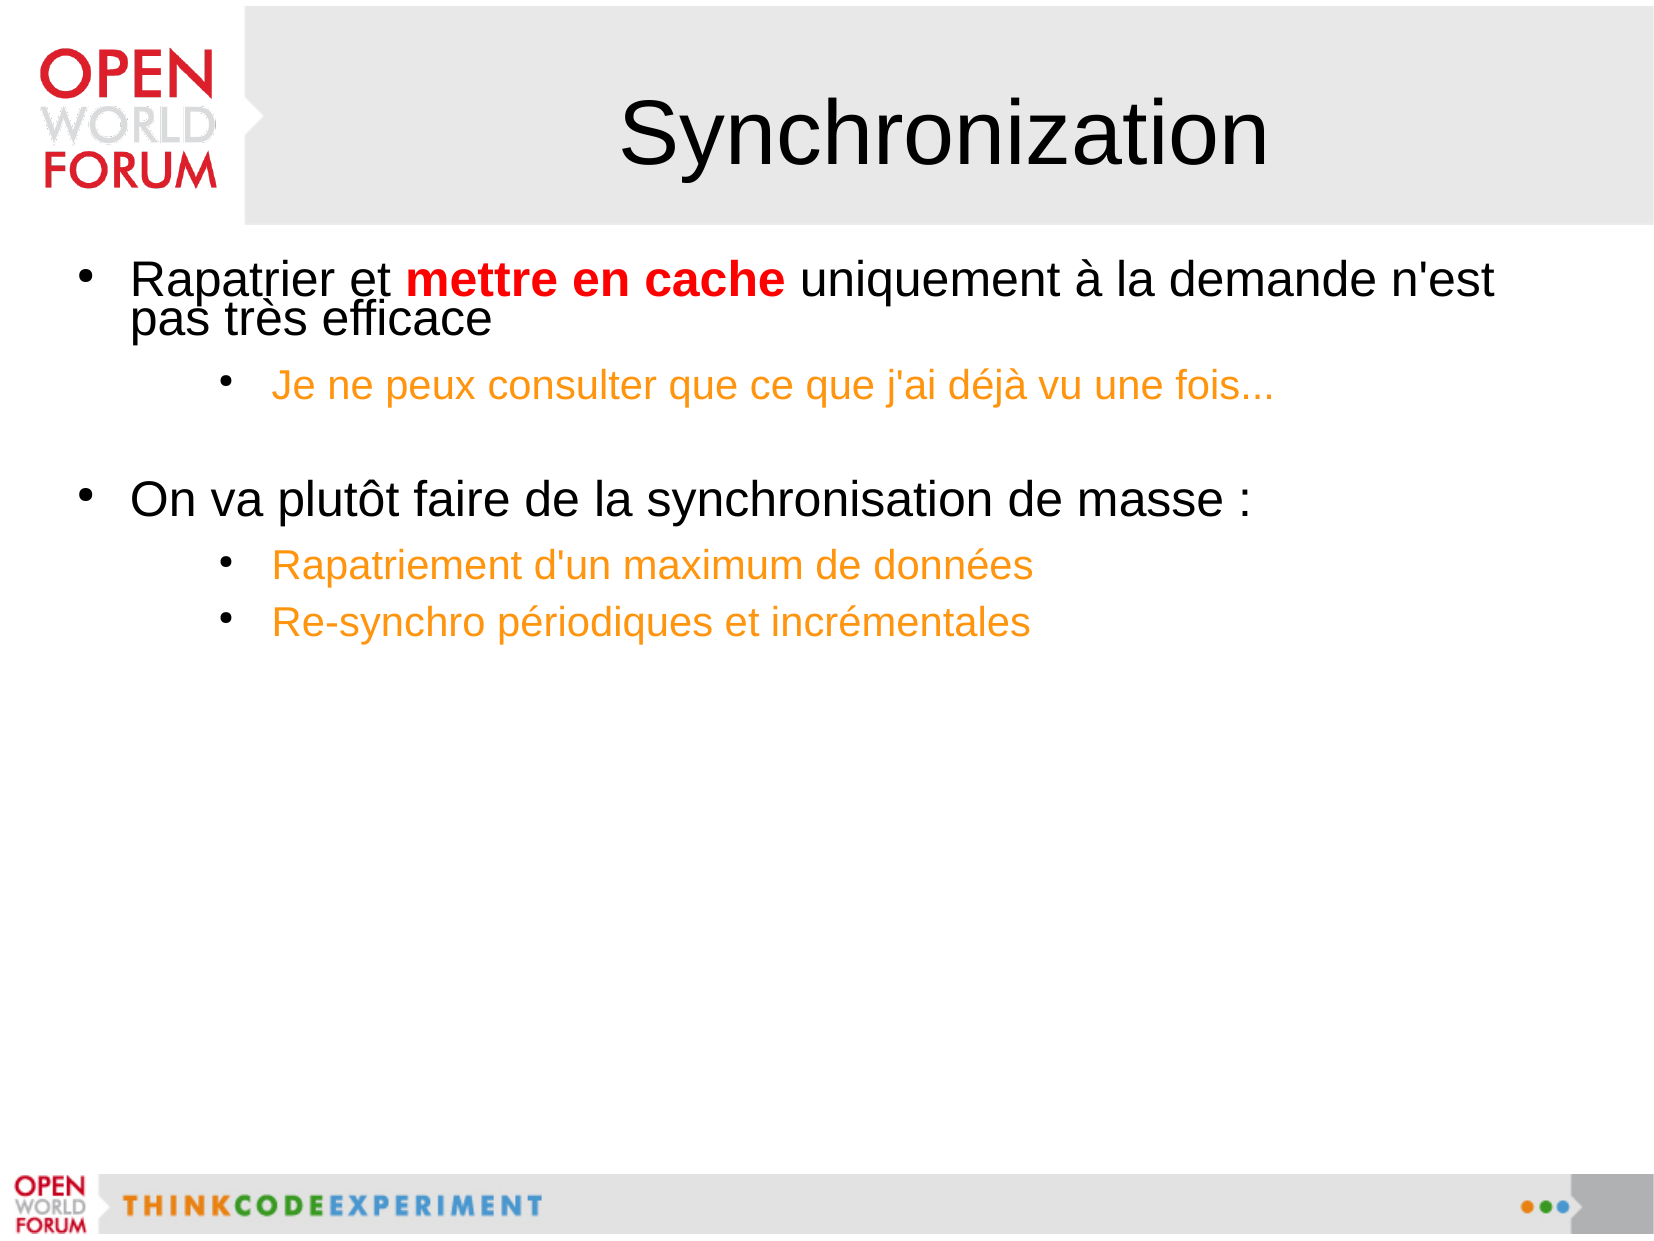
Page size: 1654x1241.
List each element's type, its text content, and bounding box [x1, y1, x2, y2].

picture [11, 6, 1654, 225]
picture [0, 1174, 1654, 1234]
list Rapatrier et mettre en cache uniquement à la demande n'est pas très efficace Je ne peux consulter que ce que j'ai déjà vu une fois... On va plutôt faire de la synchronisation de masse : Rapatriement d'un maximum de données Re-synchro périodiques et incrémentales [59, 265, 1548, 1085]
title Synchronization [295, 29, 1595, 237]
